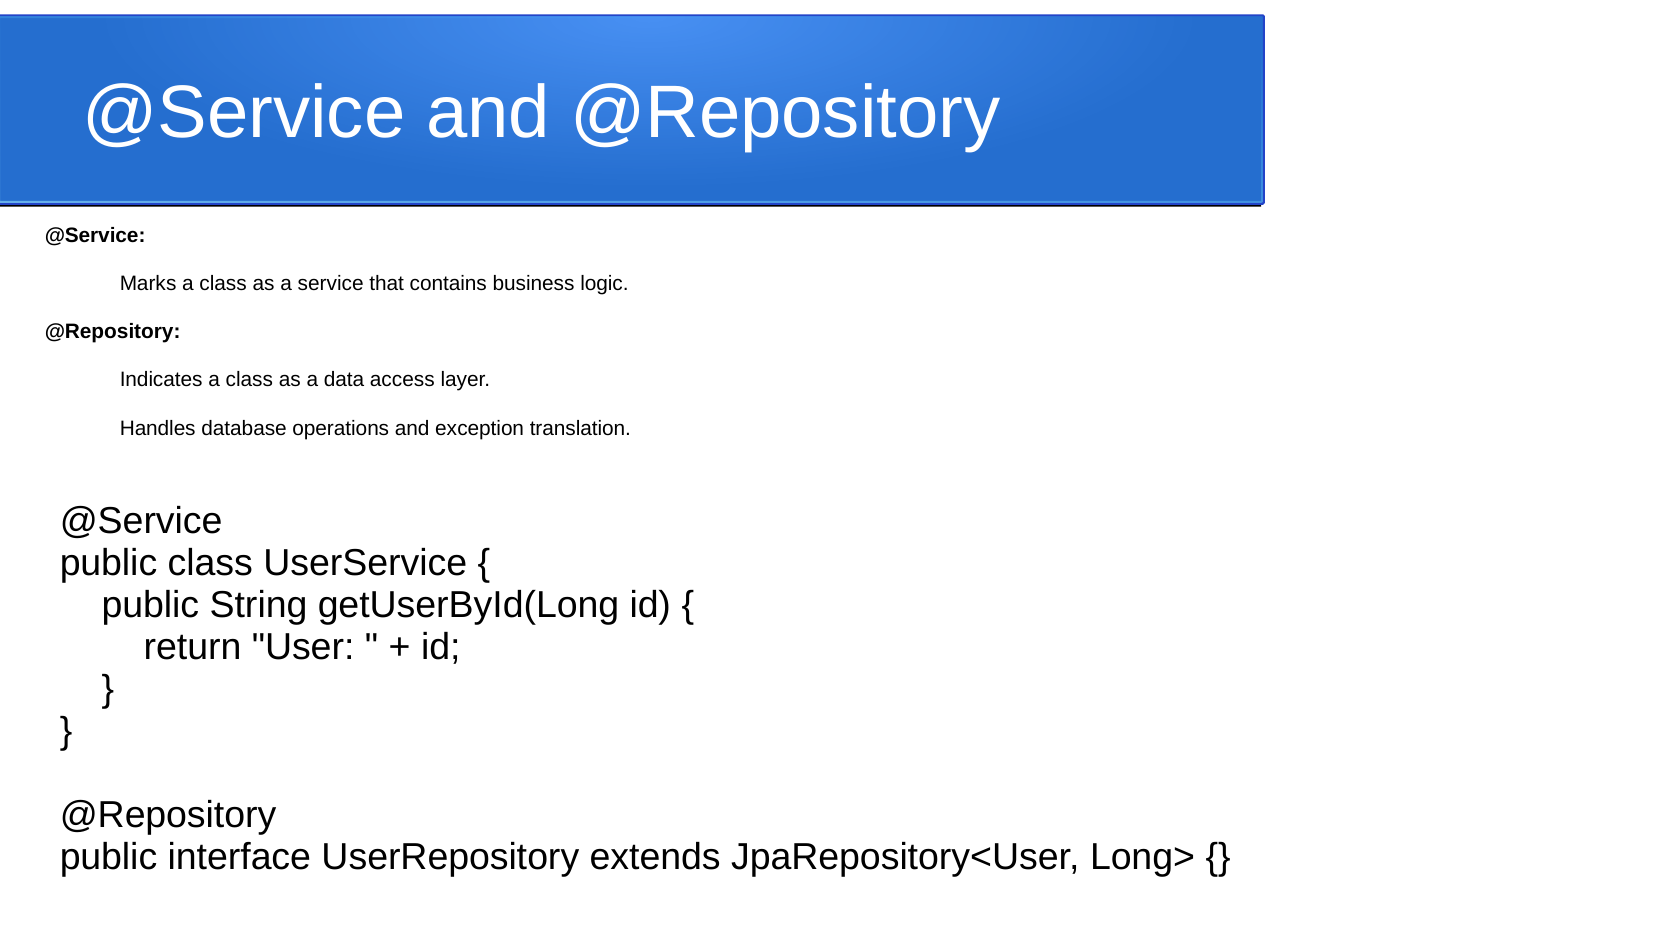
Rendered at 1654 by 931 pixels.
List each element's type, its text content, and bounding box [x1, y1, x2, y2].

title @Service and @Repository [82, 35, 1235, 189]
text_box @Service public class UserService { public String getUserById(Long id) { return "User: " + id; } } @Repository public interface UserRepository extends JpaRepository<User, Long> {} [45, 492, 1246, 886]
text_box @Service: Marks a class as a service that contains business logic. @Repository: Indicates a class as a data access layer. Handles database operations and exception translation. [30, 216, 1056, 466]
